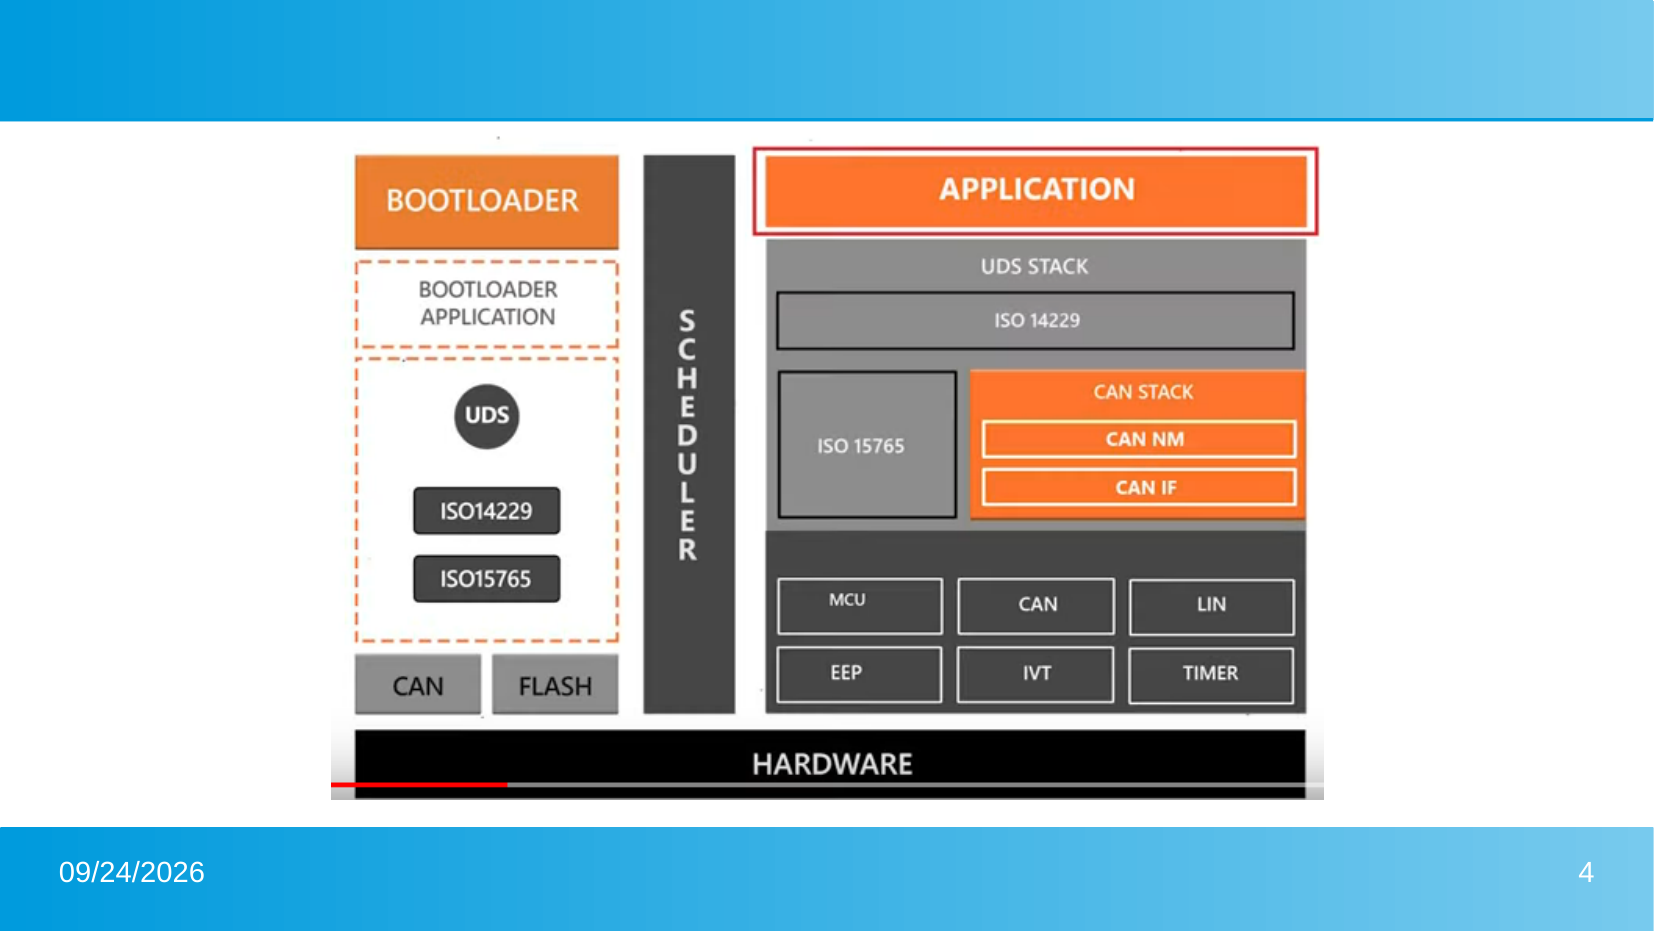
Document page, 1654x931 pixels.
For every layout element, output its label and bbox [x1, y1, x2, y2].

picture [331, 129, 1324, 800]
